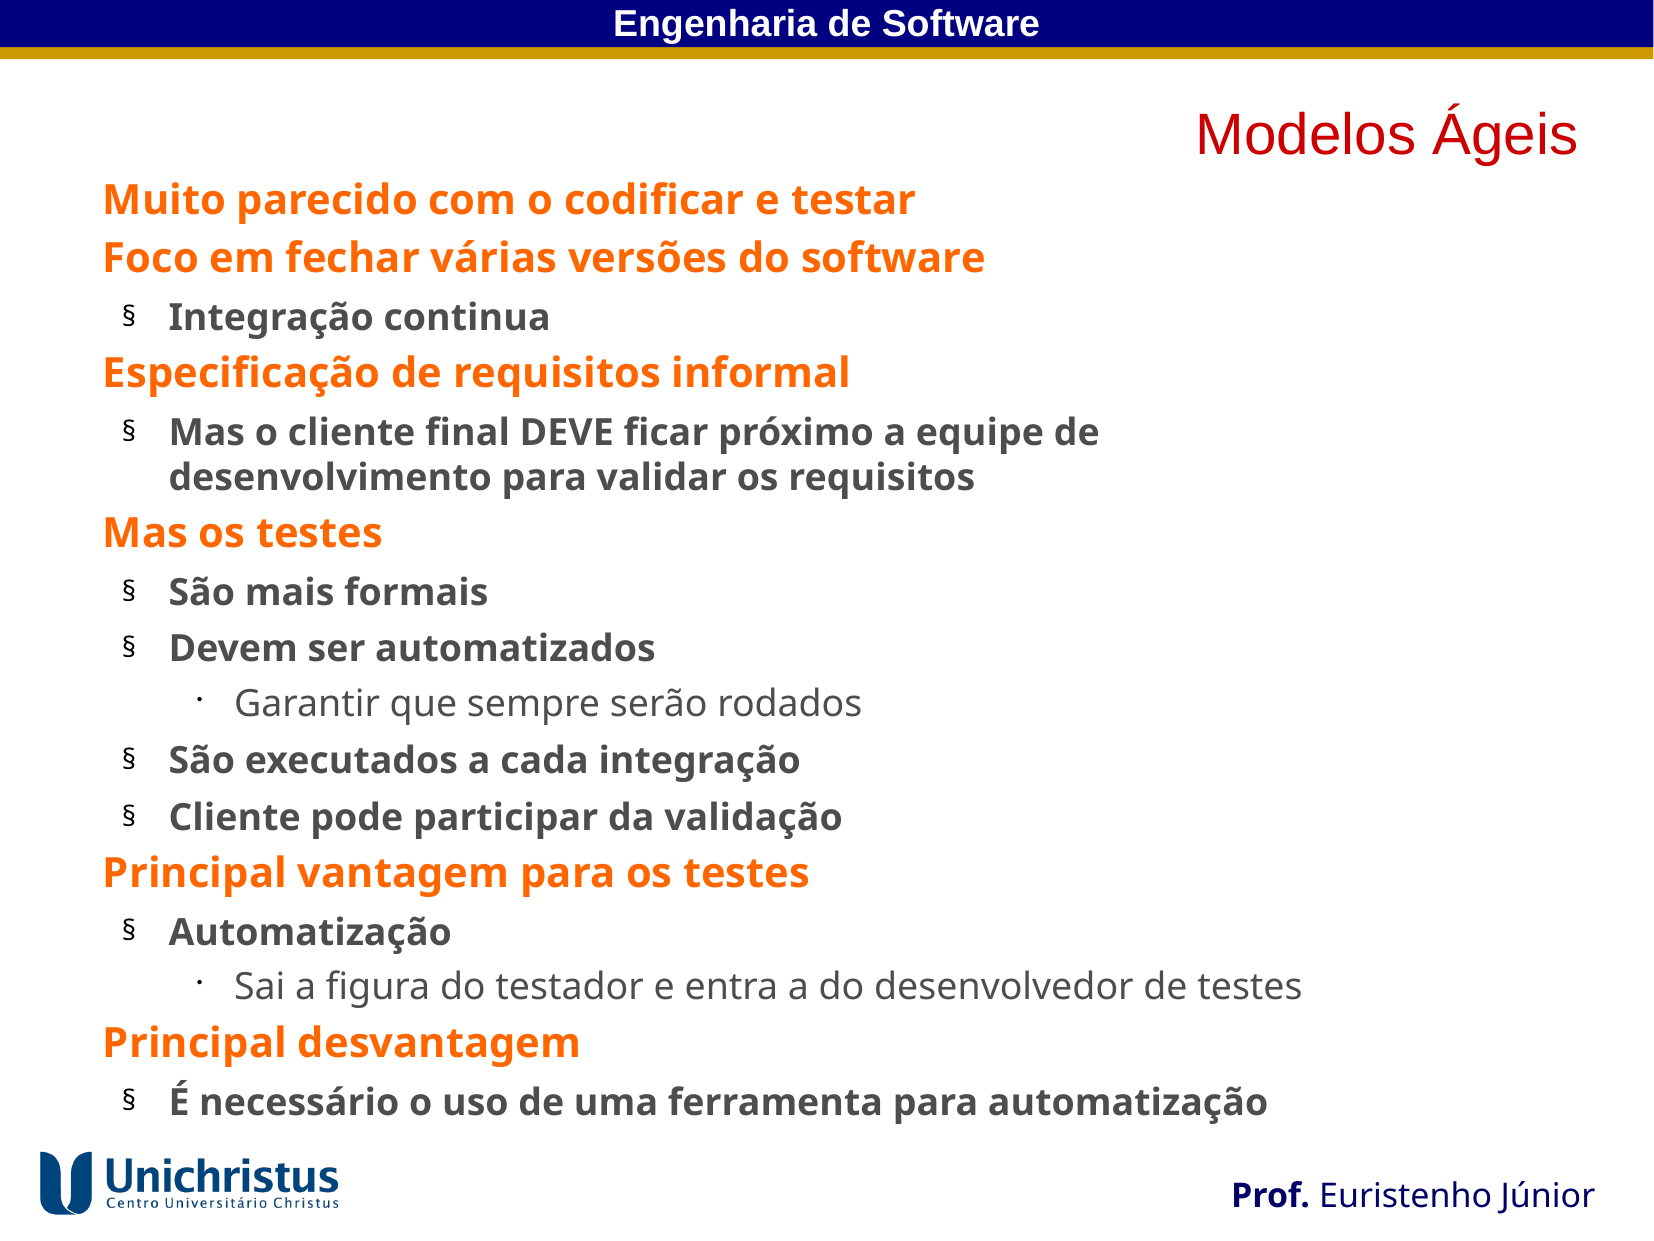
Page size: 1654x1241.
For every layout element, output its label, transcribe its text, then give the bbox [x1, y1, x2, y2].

text_box Muito parecido com o codificar e testar Foco em fechar várias versões do software Integração continua Especificação de requisitos informal Mas o cliente final DEVE ficar próximo a equipe de desenvolvimento para validar os requisitos Mas os testes São mais formais Devem ser automatizados Garantir que sempre serão rodados São executados a cada integração Cliente pode participar da validação Principal vantagem para os testes Automatização Sai a figura do testador e entra a do desenvolvedor de testes Principal desvantagem É necessário o uso de uma ferramenta para automatização [31, 165, 1382, 1117]
text_box Modelos Ágeis [1181, 94, 1642, 201]
picture [35, 1148, 343, 1217]
text_box Prof. Euristenho Júnior [1216, 1163, 1654, 1224]
text_box Engenharia de Software [0, 0, 1654, 48]
text_box [0, 48, 1654, 60]
